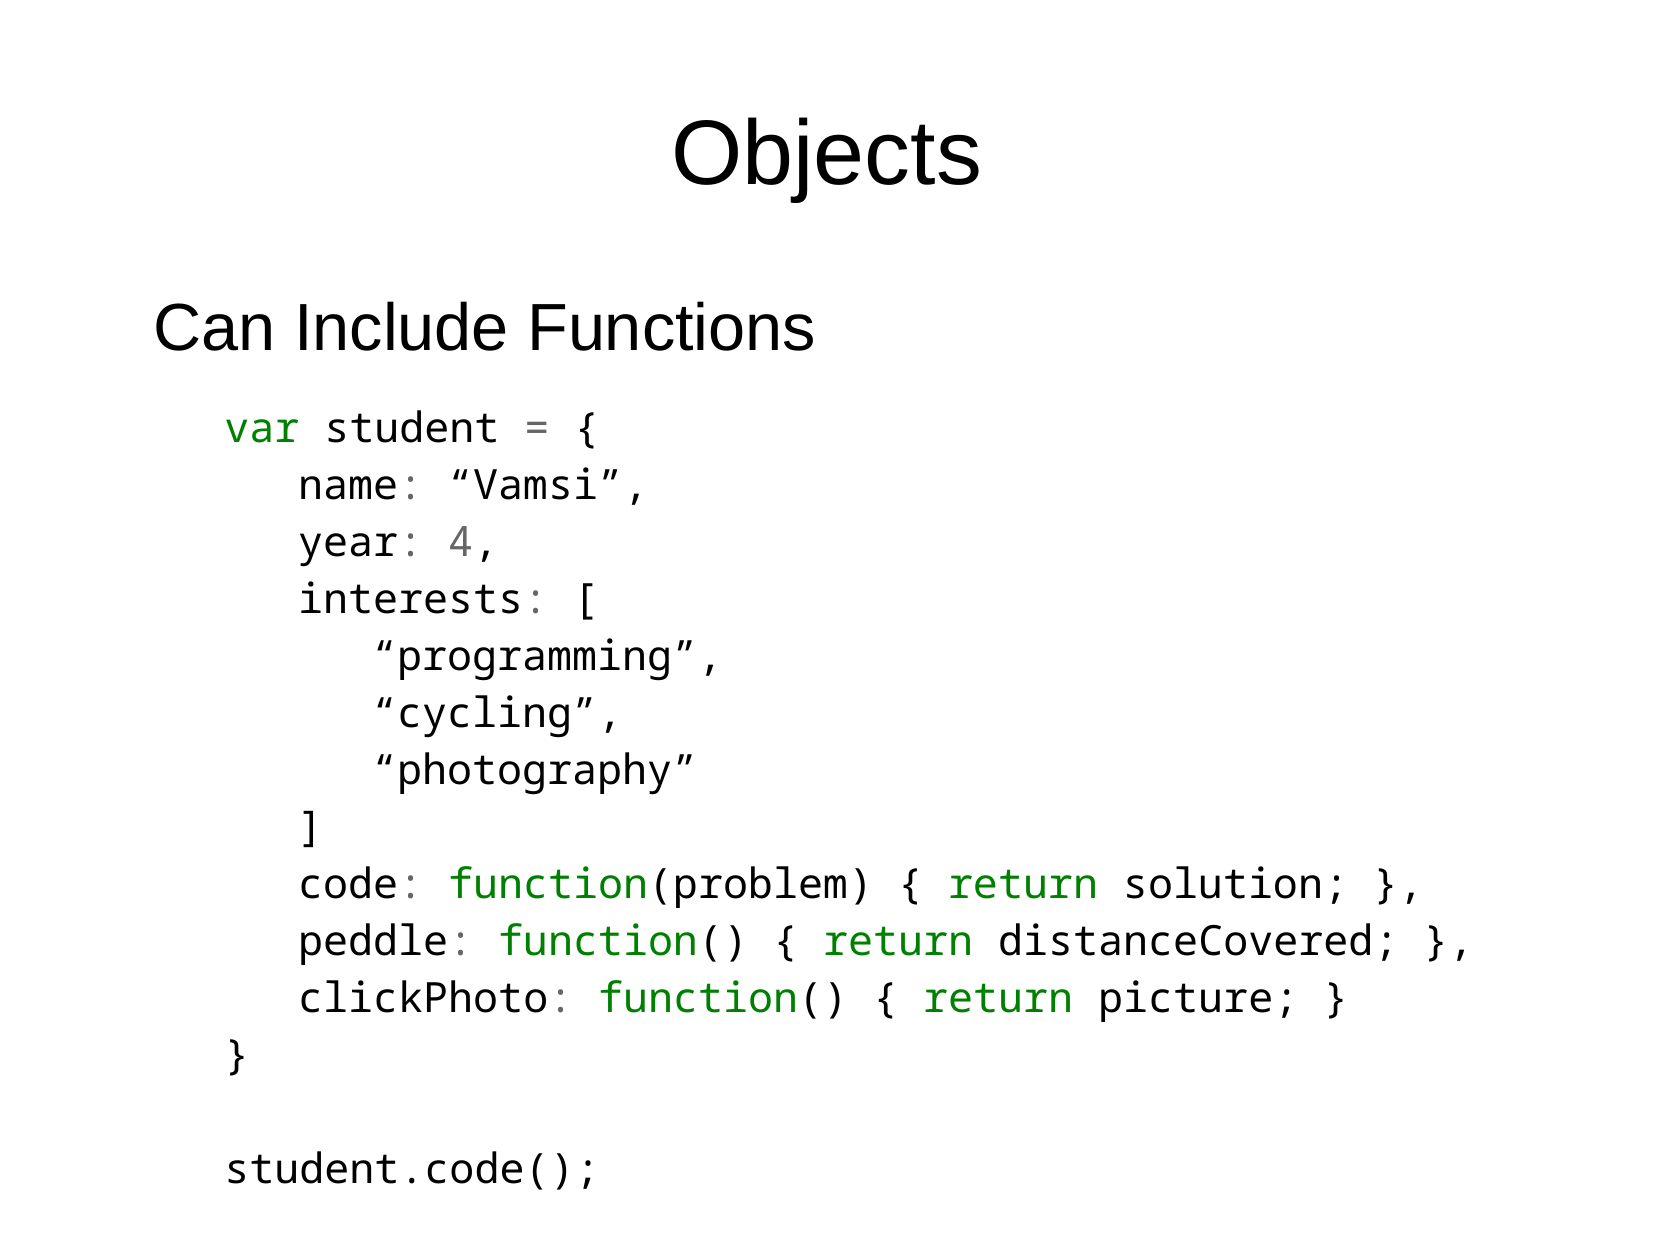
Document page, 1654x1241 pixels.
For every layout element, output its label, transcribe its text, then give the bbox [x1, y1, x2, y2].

text_box var student = { name: “Vamsi”, year: 4, interests: [ “programming”, “cycling”, “photography” ] code: function(problem) { return solution; }, peddle: function() { return distanceCovered; }, clickPhoto: function() { return picture; } } student.code(); [224, 397, 1486, 1078]
title Objects [82, 49, 1571, 257]
list Can Include Functions [82, 290, 1571, 1010]
